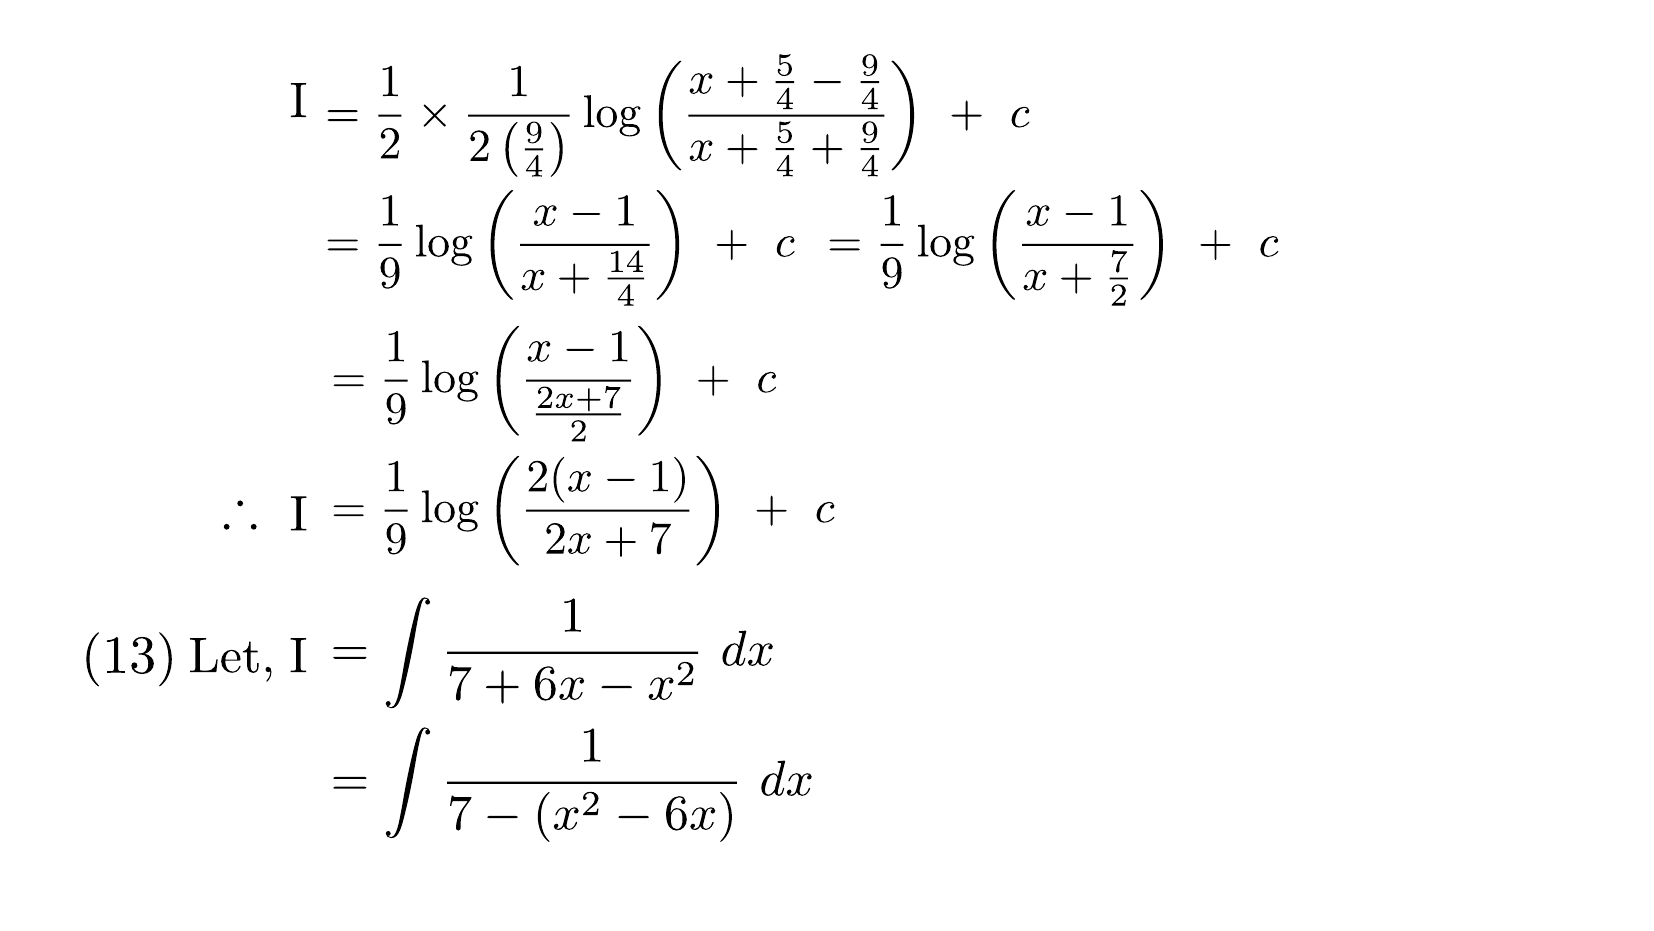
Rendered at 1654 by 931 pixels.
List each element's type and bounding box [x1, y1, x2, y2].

text_box [333, 325, 777, 442]
text_box [290, 496, 307, 531]
text_box [223, 500, 257, 530]
text_box [327, 190, 795, 306]
text_box [290, 638, 307, 673]
text_box [333, 455, 835, 566]
text_box [190, 638, 272, 682]
text_box [829, 190, 1279, 306]
text_box [327, 54, 1030, 177]
text_box [83, 632, 172, 687]
text_box [290, 82, 307, 118]
text_box [332, 727, 812, 842]
text_box [332, 597, 773, 709]
title [47, 36, 1607, 898]
